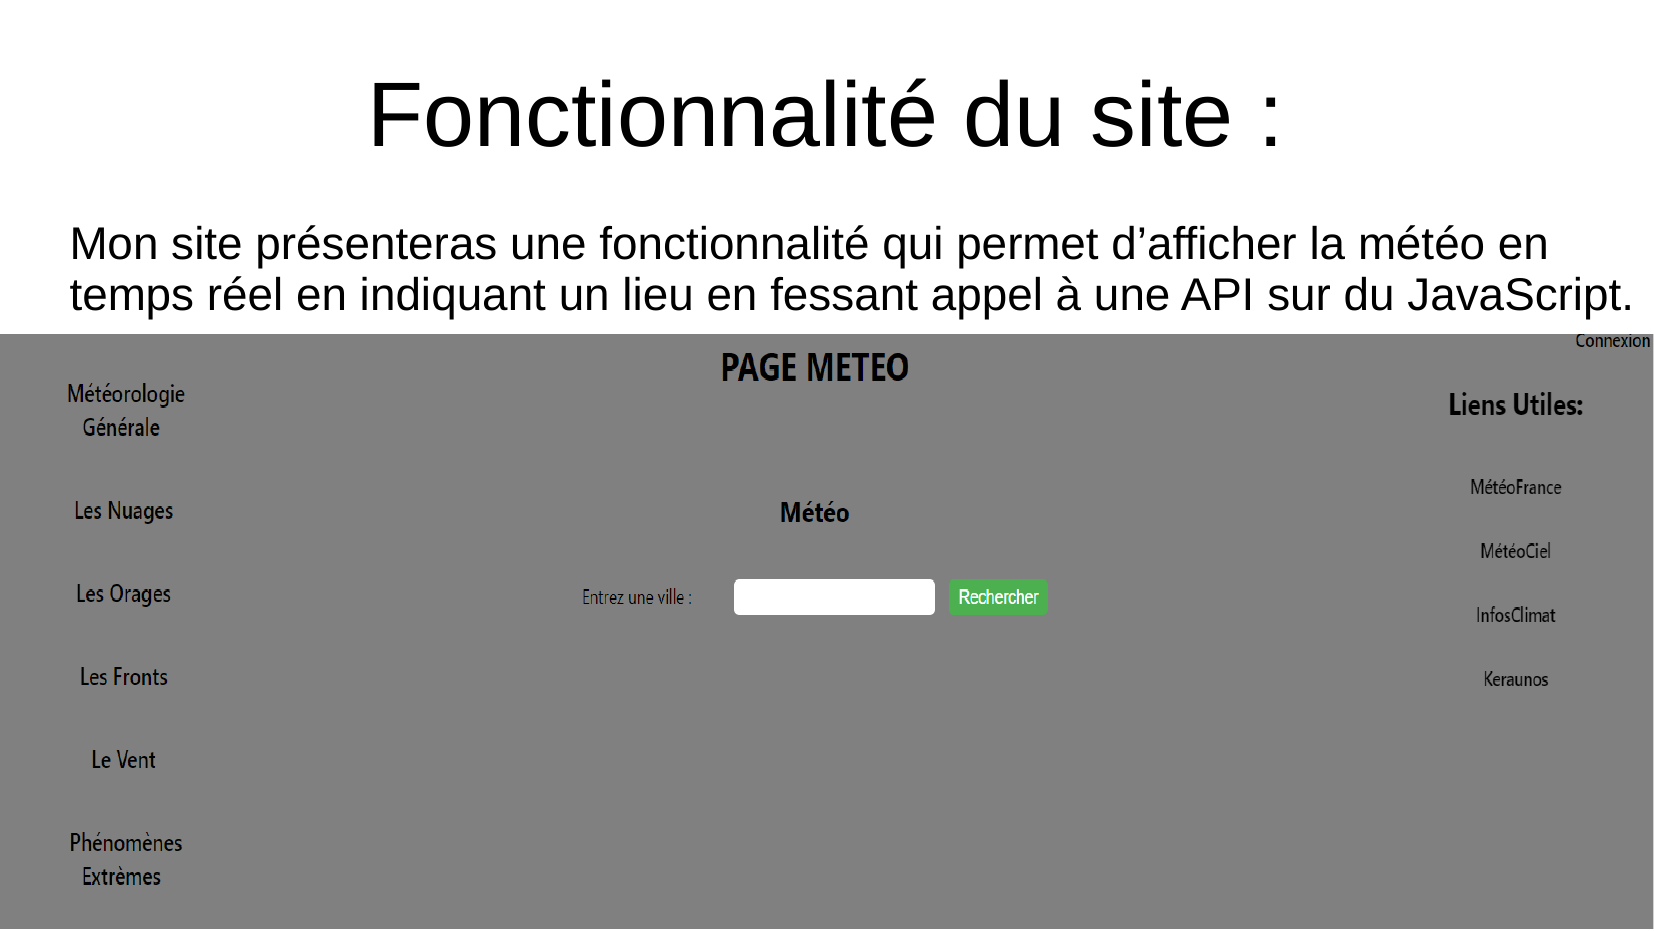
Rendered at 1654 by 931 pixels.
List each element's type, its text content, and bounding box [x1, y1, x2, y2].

picture [0, 334, 1654, 930]
list Mon site présenteras une fonctionnalité qui permet d’afficher la météo en temps réel en indiquant un lieu en fessant appel à une API sur du JavaScript. [0, 217, 1654, 334]
title Fonctionnalité du site : [82, 37, 1571, 193]
